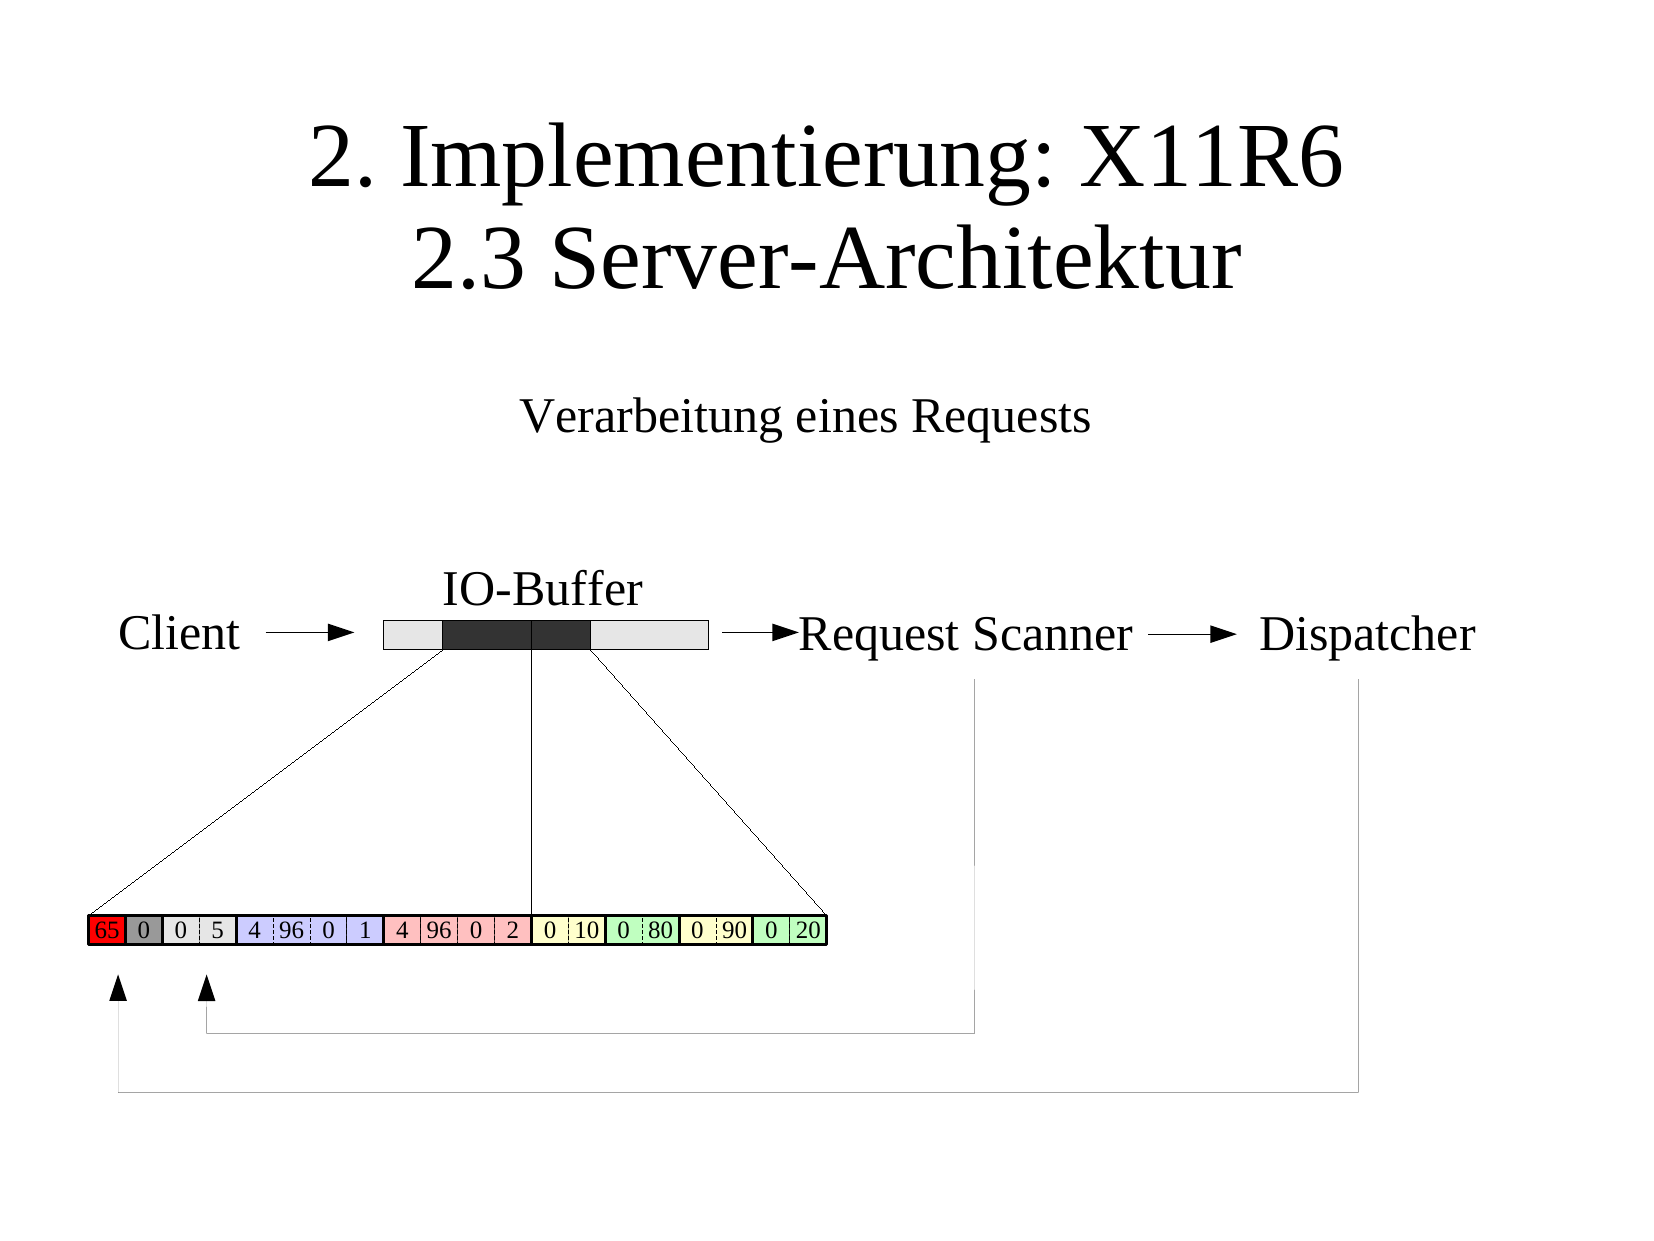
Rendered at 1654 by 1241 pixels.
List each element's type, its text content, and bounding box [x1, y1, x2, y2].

text_box 0 [754, 917, 789, 943]
title 2. Implementierung: X11R6 2.3 Server-Architektur [121, 102, 1534, 311]
text_box 5 [199, 917, 235, 943]
text_box 65 [90, 917, 124, 943]
text_box 4 [238, 917, 273, 943]
text_box 0 [681, 917, 716, 943]
text_box 0 [457, 917, 494, 943]
text_box 90 [716, 917, 751, 943]
text_box 96 [273, 917, 310, 943]
text_box Dispatcher [1259, 605, 1472, 662]
text_box 96 [420, 917, 457, 943]
text_box [383, 620, 709, 650]
text_box Verarbeitung eines Requests [519, 387, 1080, 443]
text_box 0 [127, 917, 161, 943]
text_box 0 [310, 917, 346, 943]
text_box 0 [607, 917, 642, 943]
text_box 0 [164, 917, 199, 943]
text_box IO-Buffer [442, 561, 639, 617]
text_box 0 [533, 917, 568, 943]
text_box 4 [385, 917, 420, 943]
text_box 80 [642, 917, 678, 943]
text_box 10 [568, 917, 604, 943]
text_box Request Scanner [798, 606, 1127, 662]
text_box 1 [346, 917, 382, 943]
text_box Client [118, 604, 238, 660]
text_box 2 [494, 917, 530, 943]
text_box 20 [789, 917, 825, 943]
